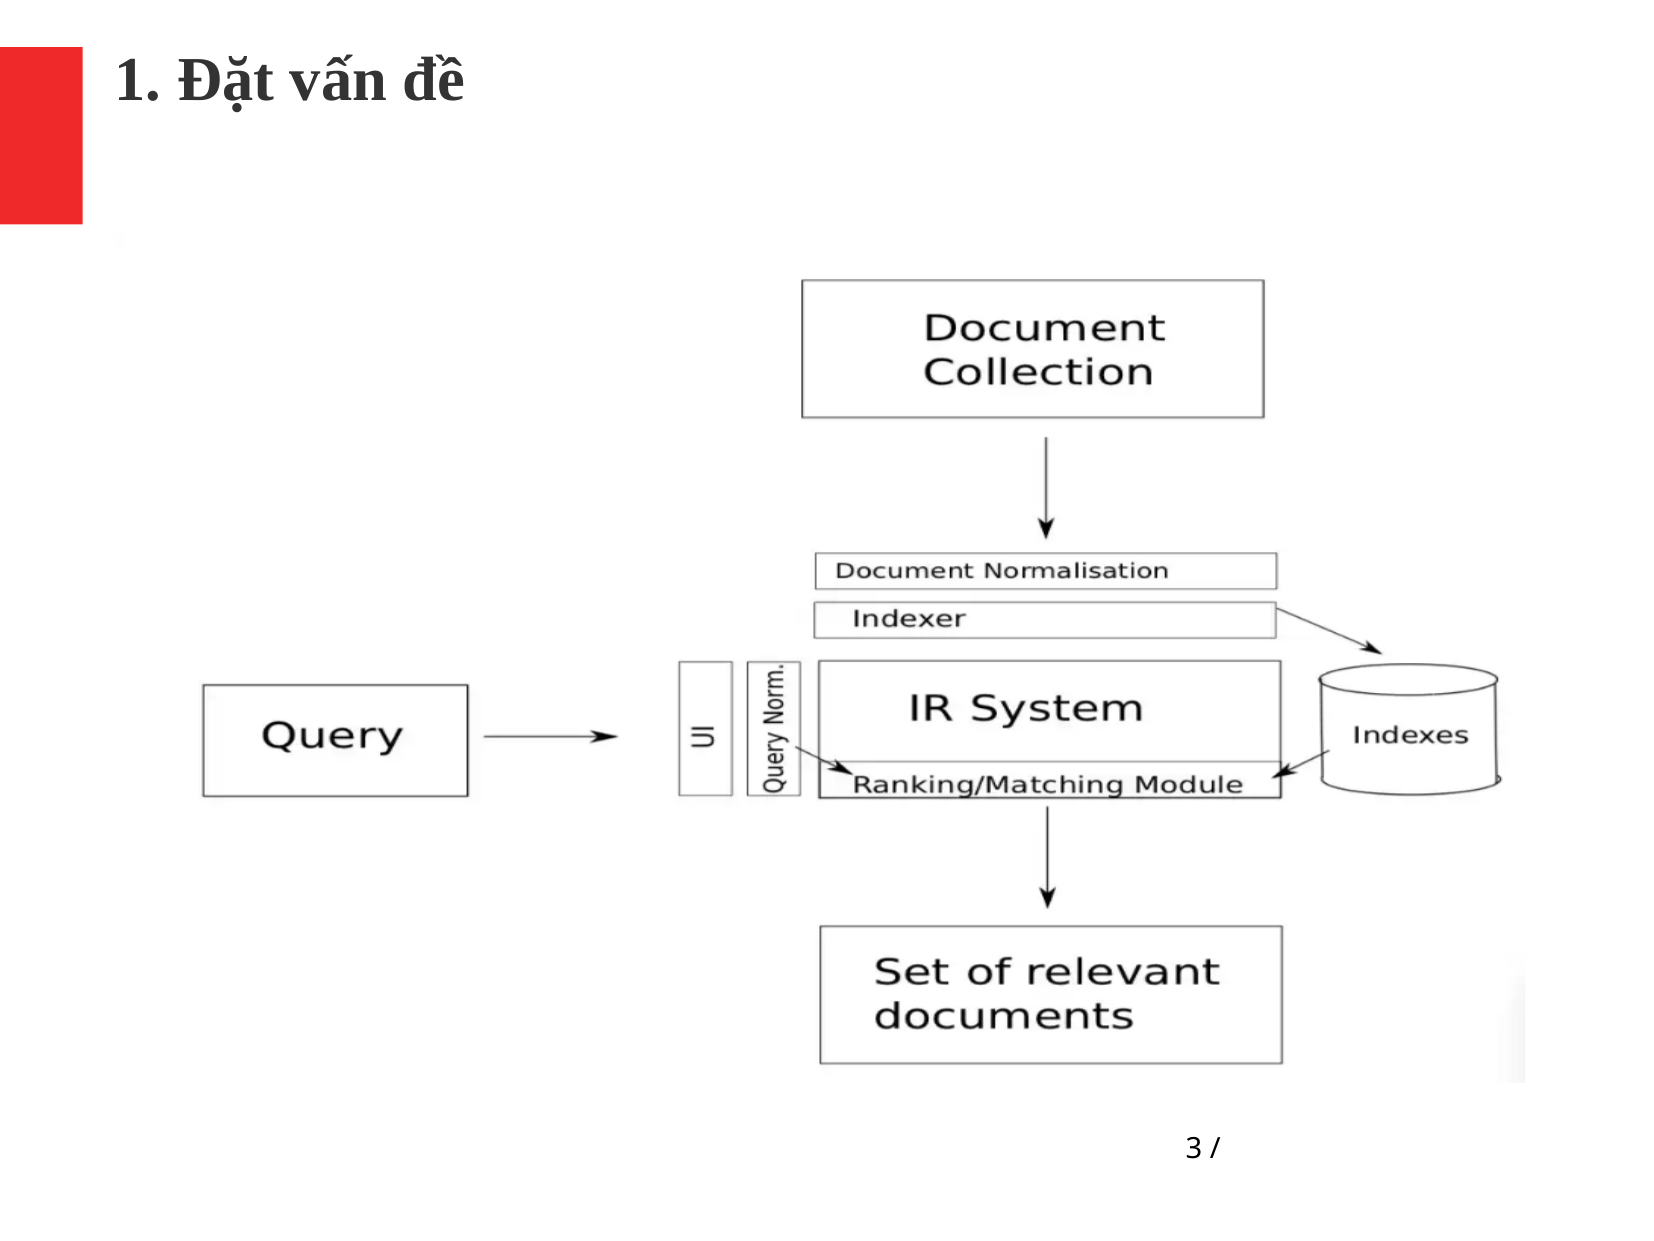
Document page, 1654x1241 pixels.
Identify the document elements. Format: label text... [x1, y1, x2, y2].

text_box / [1185, 1129, 1571, 1216]
picture [114, 218, 1571, 1083]
text_box 1. Đặt vấn đề [114, 37, 1568, 114]
